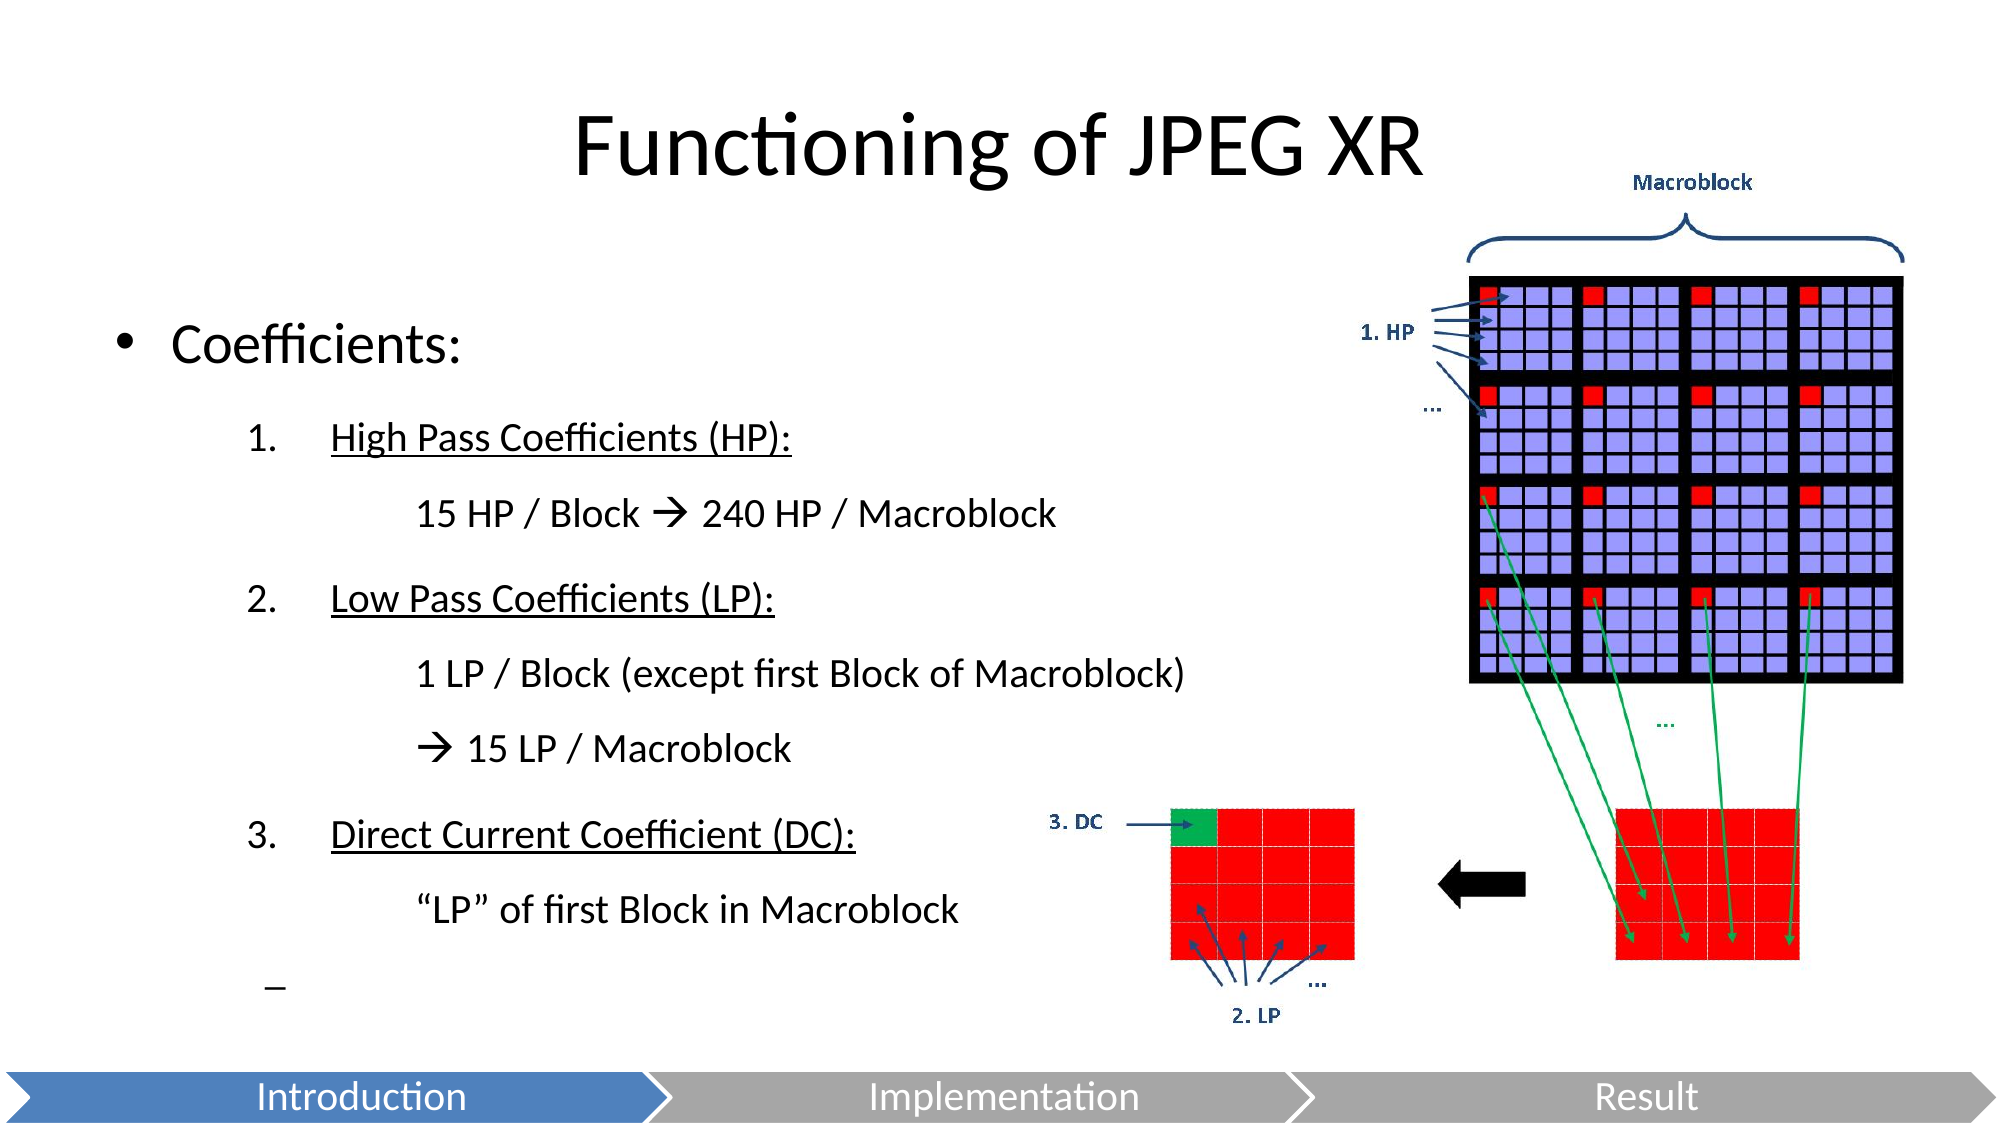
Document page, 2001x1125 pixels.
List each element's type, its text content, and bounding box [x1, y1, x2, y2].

title Functioning of JPEG XR [99, 45, 1900, 233]
text_box Implementation [643, 1069, 1312, 1125]
text_box Result [1285, 1069, 2000, 1125]
text_box Introduction [0, 1069, 669, 1125]
picture [1003, 137, 1945, 1050]
list Coefficients: High Pass Coefficients (HP): 15 HP / Block  240 HP / Macroblock Low Pass Coefficients (LP): 1 LP / Block (except first Block of Macroblock)  15 LP / Macroblock Direct Current Coefficient (DC): “LP” of first Block in Macroblock [99, 262, 1900, 1005]
